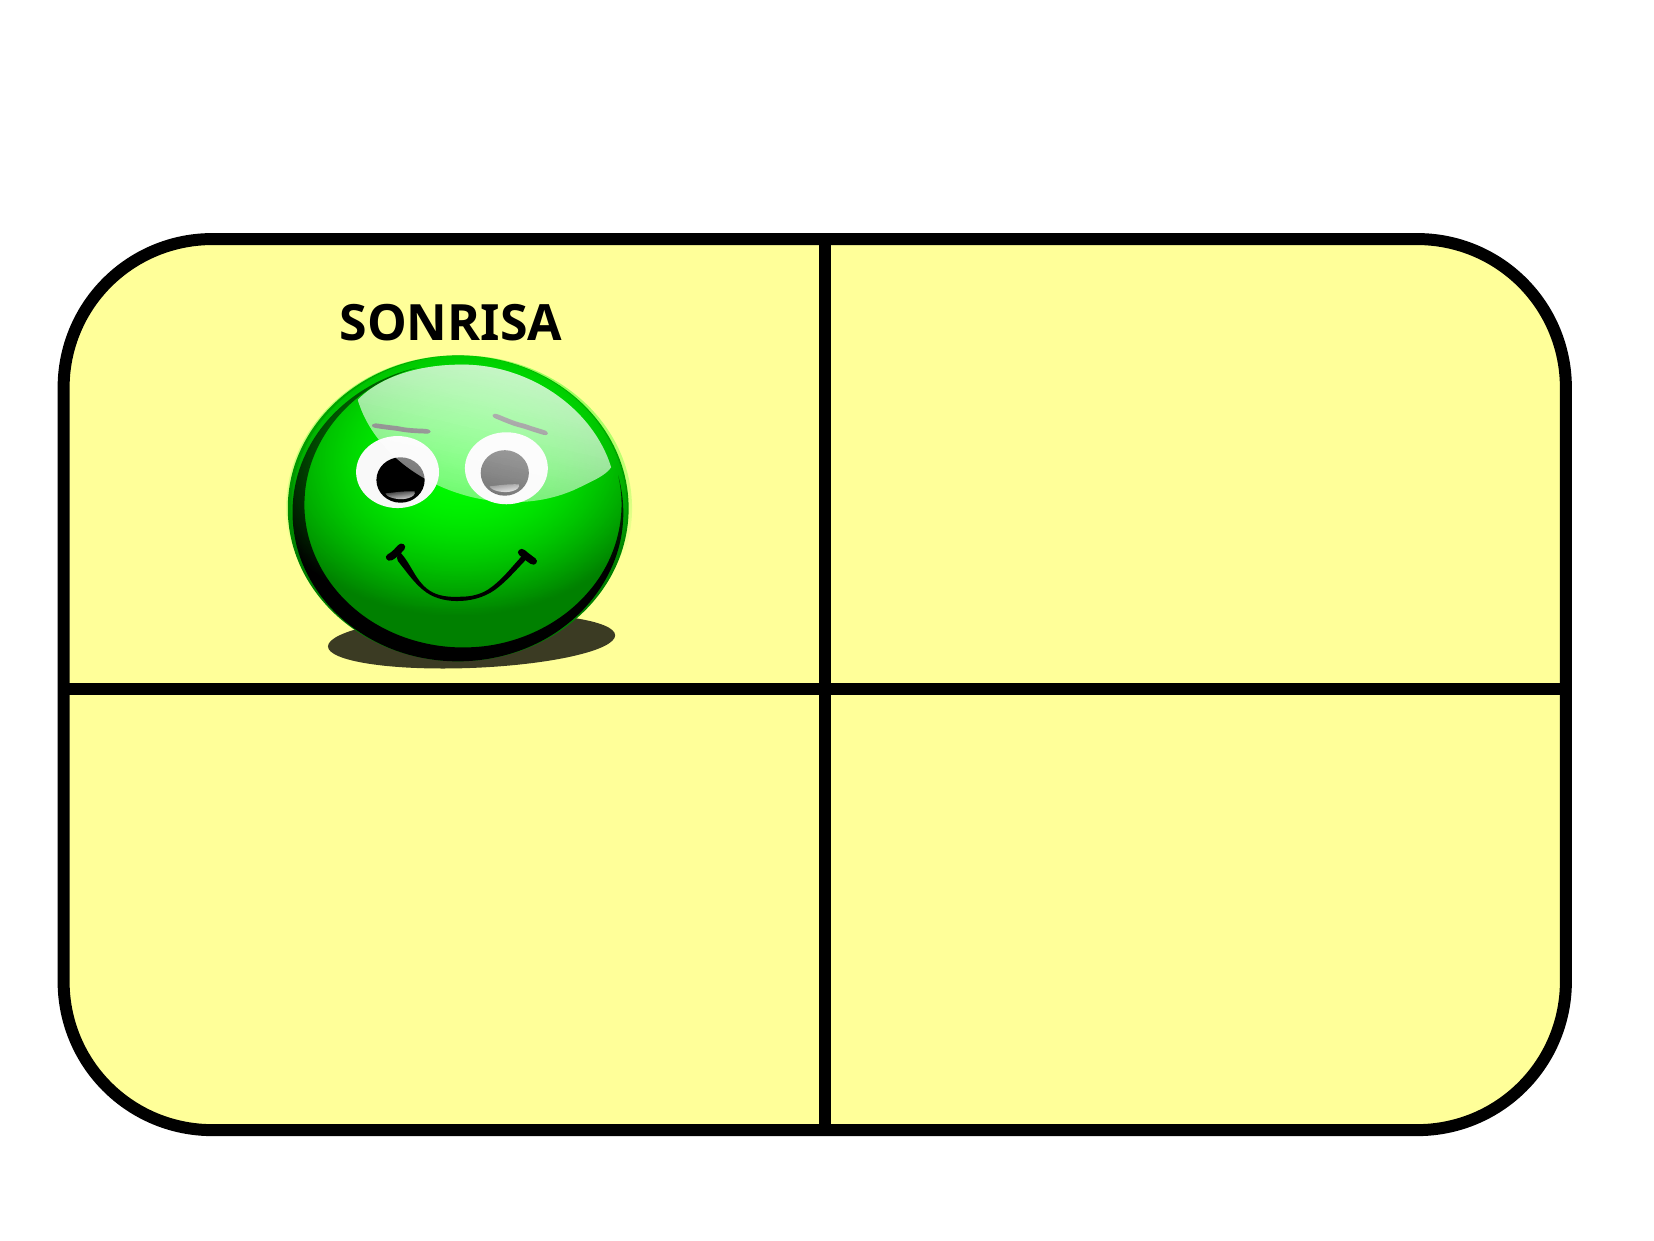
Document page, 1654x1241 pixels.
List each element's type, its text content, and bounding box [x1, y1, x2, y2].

text_box [63, 239, 1566, 1131]
text_box [831, 239, 1566, 683]
text_box SONRISA [211, 279, 692, 353]
picture [266, 341, 661, 682]
